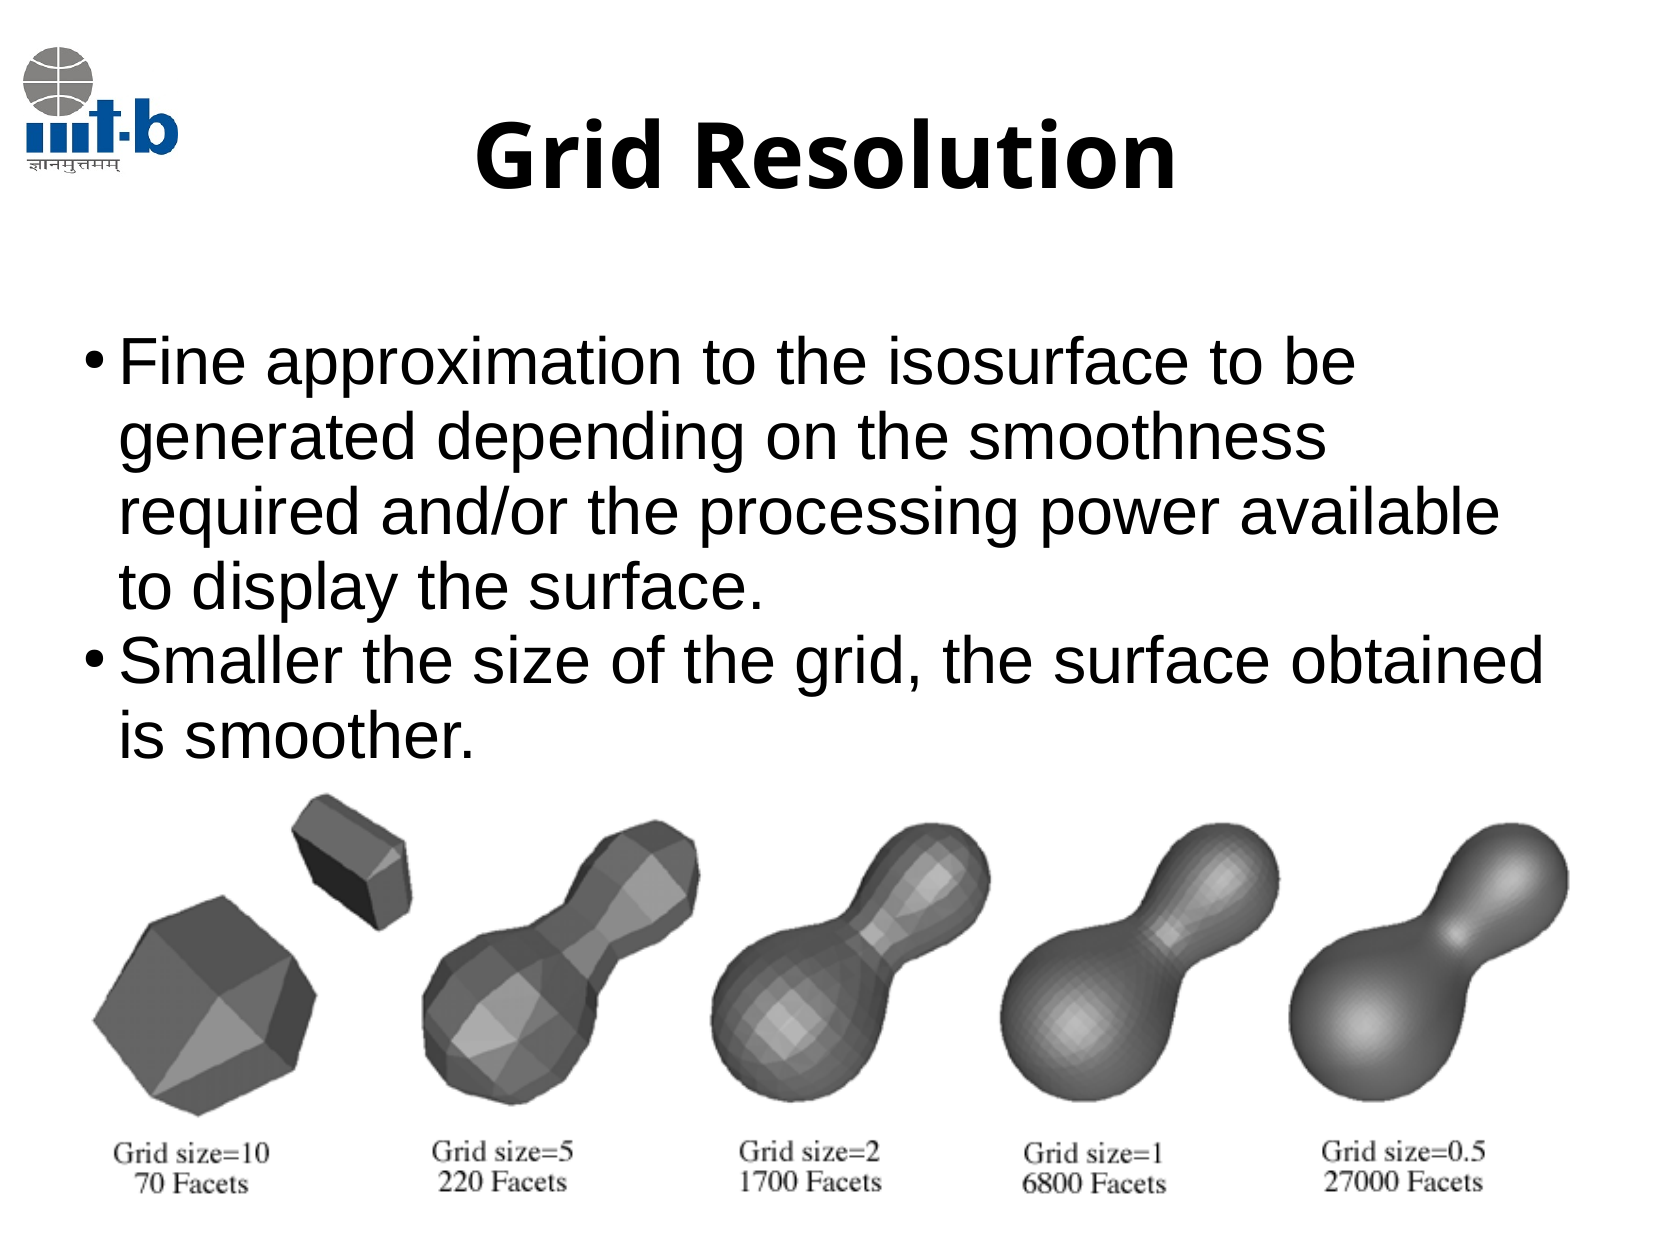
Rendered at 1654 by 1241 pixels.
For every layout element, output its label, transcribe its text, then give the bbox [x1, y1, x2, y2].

picture [77, 780, 1583, 1205]
picture [23, 35, 178, 189]
title Grid Resolution [178, 49, 1571, 188]
subtitle Fine approximation to the isosurface to be generated depending on the smoothness required and/or the processing power available to display the surface. Smaller the size of the grid, the surface obtained is smoother. [82, 188, 1571, 780]
